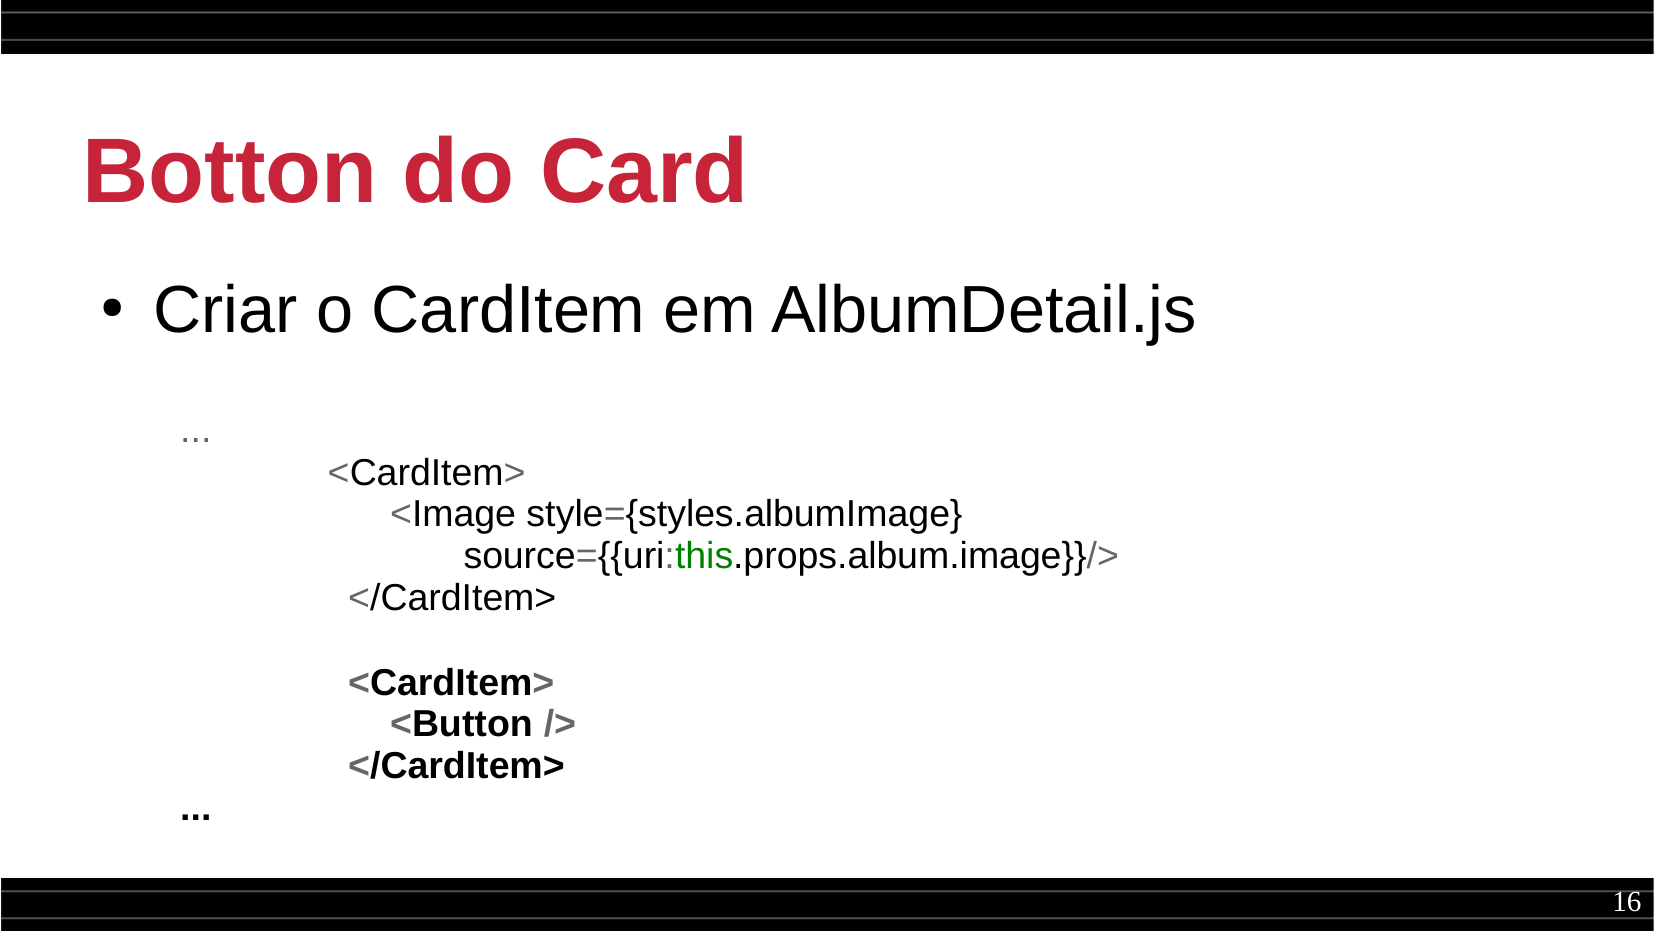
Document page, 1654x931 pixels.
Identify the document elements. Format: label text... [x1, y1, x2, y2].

picture [1, 0, 1654, 54]
text_box ... <CardItem> <Image style={styles.albumImage} source={{uri:this.props.album.image}}/> </CardItem> <CardItem> <Button /> </CardItem> ... [165, 401, 1146, 837]
list Criar o CardItem em AlbumDetail.js [82, 271, 1571, 758]
title Botton do Card [82, 92, 1571, 249]
picture [1, 878, 1654, 931]
